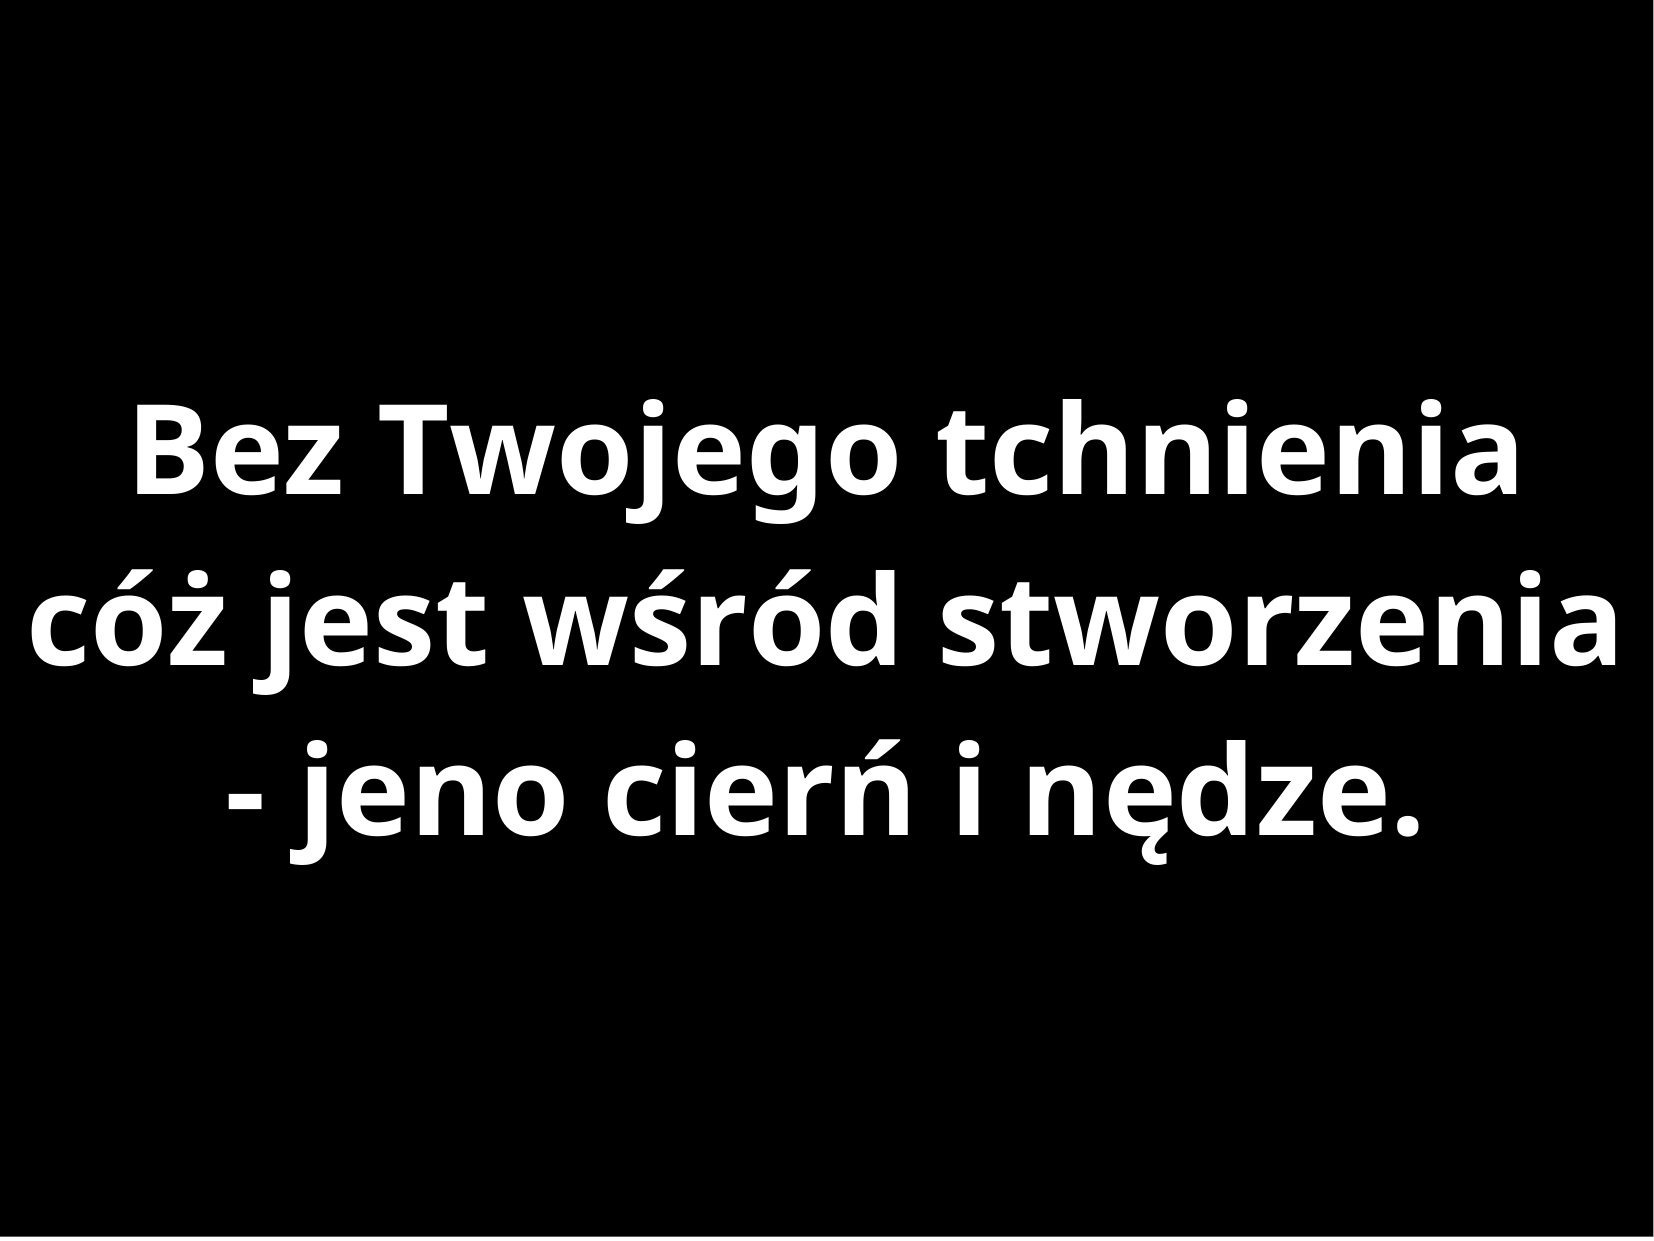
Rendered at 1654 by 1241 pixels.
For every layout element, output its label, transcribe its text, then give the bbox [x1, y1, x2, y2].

title Bez Twojego tchnienia cóż jest wśród stworzenia - jeno cierń i nędze. [0, 0, 1654, 1237]
